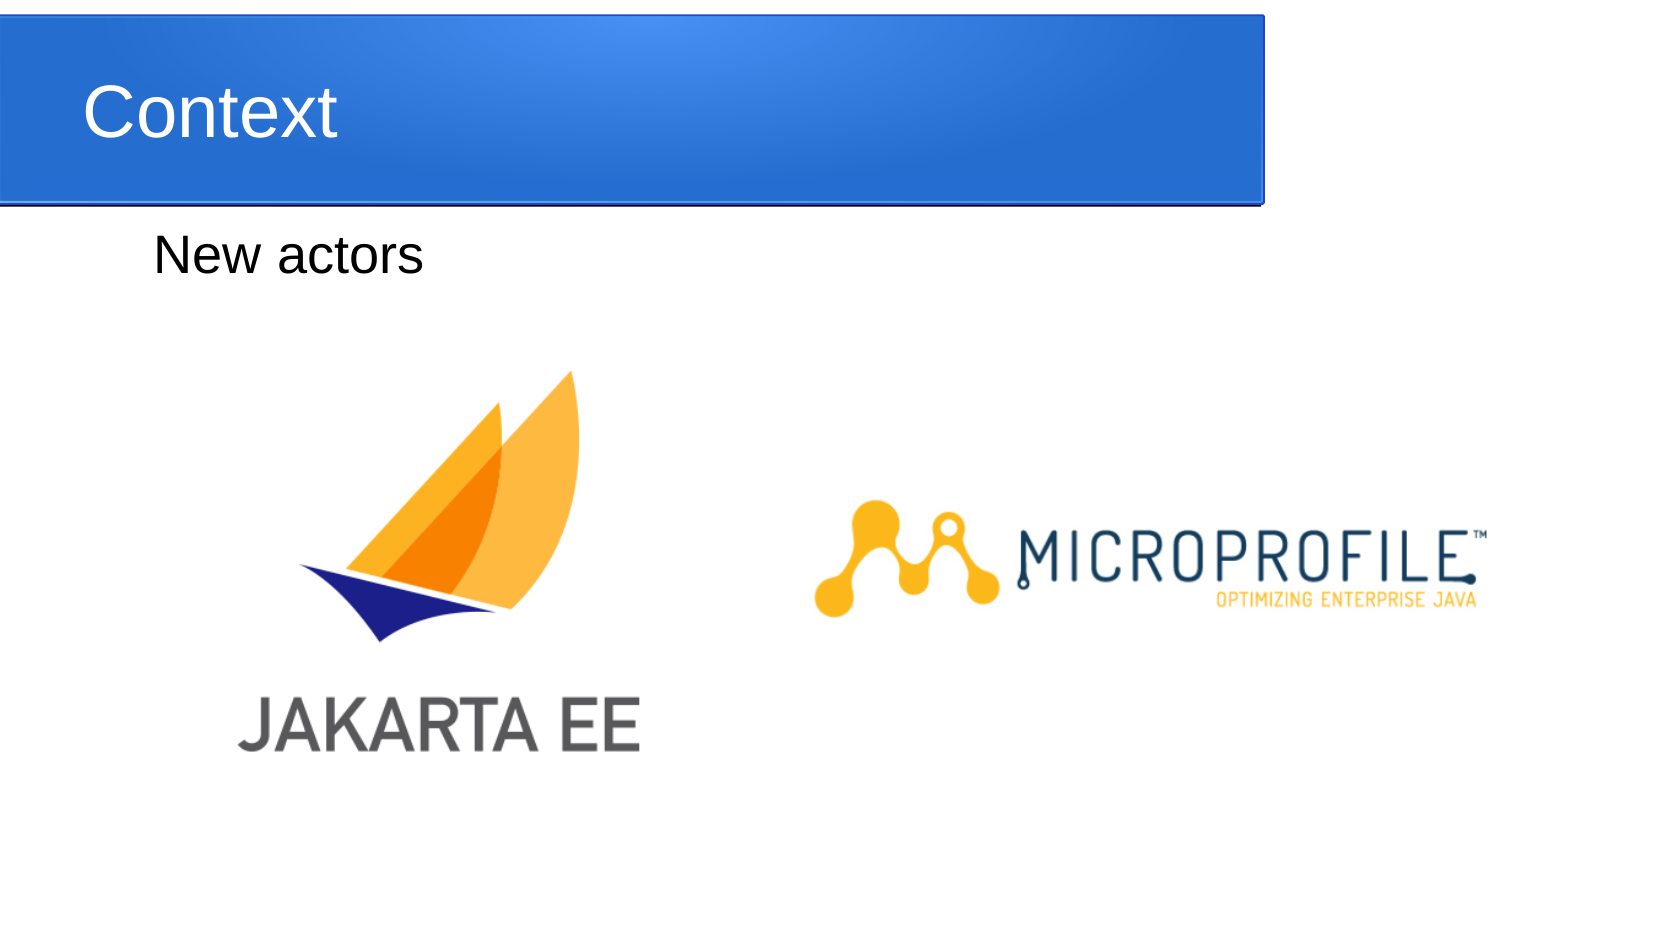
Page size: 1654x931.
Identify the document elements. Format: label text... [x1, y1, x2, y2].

title Context [82, 35, 1235, 189]
picture [799, 448, 1536, 709]
list New actors [82, 224, 1571, 355]
picture [195, 318, 686, 808]
